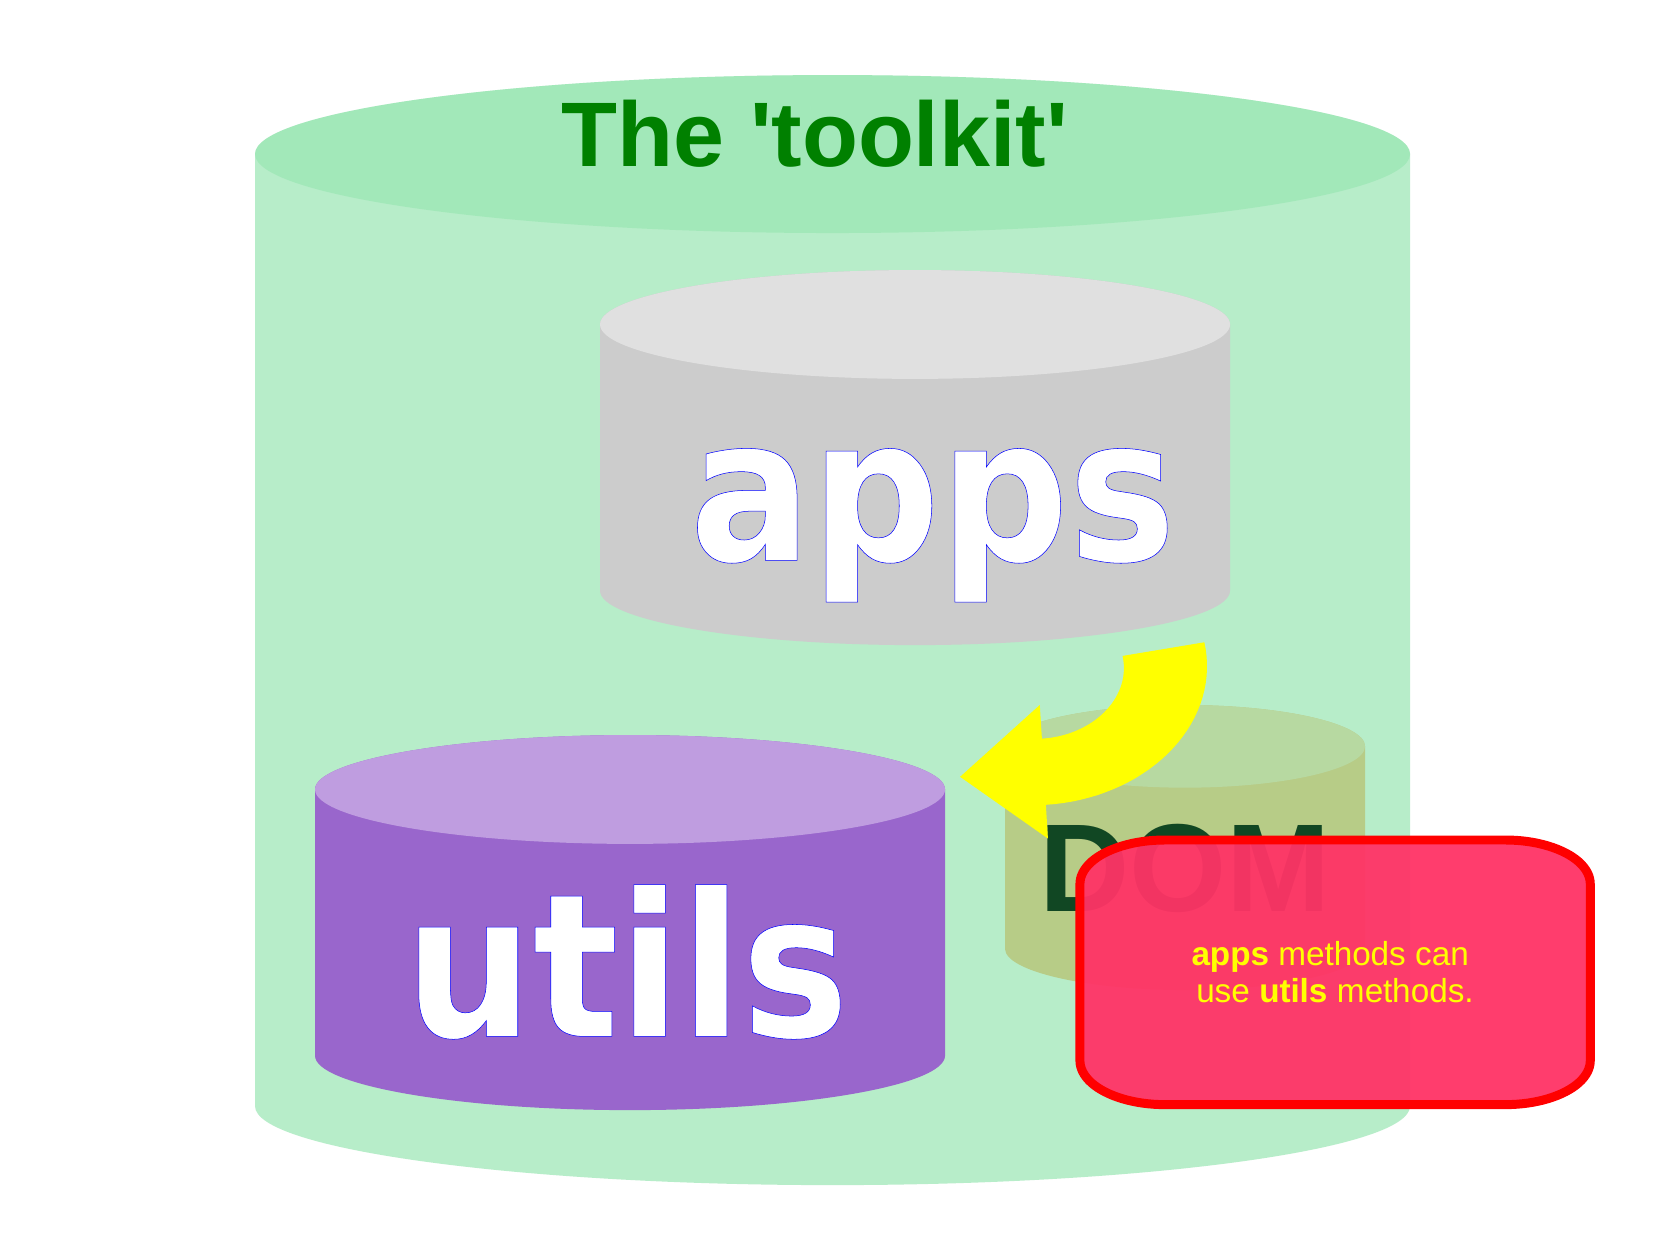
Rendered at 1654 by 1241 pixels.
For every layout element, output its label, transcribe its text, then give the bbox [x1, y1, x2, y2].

text_box [255, 155, 1411, 1186]
text_box apps [675, 367, 1191, 616]
title The 'toolkit' [465, 58, 1166, 211]
text_box utils [390, 843, 865, 1126]
text_box apps methods can use utils methods. [1079, 840, 1591, 1105]
